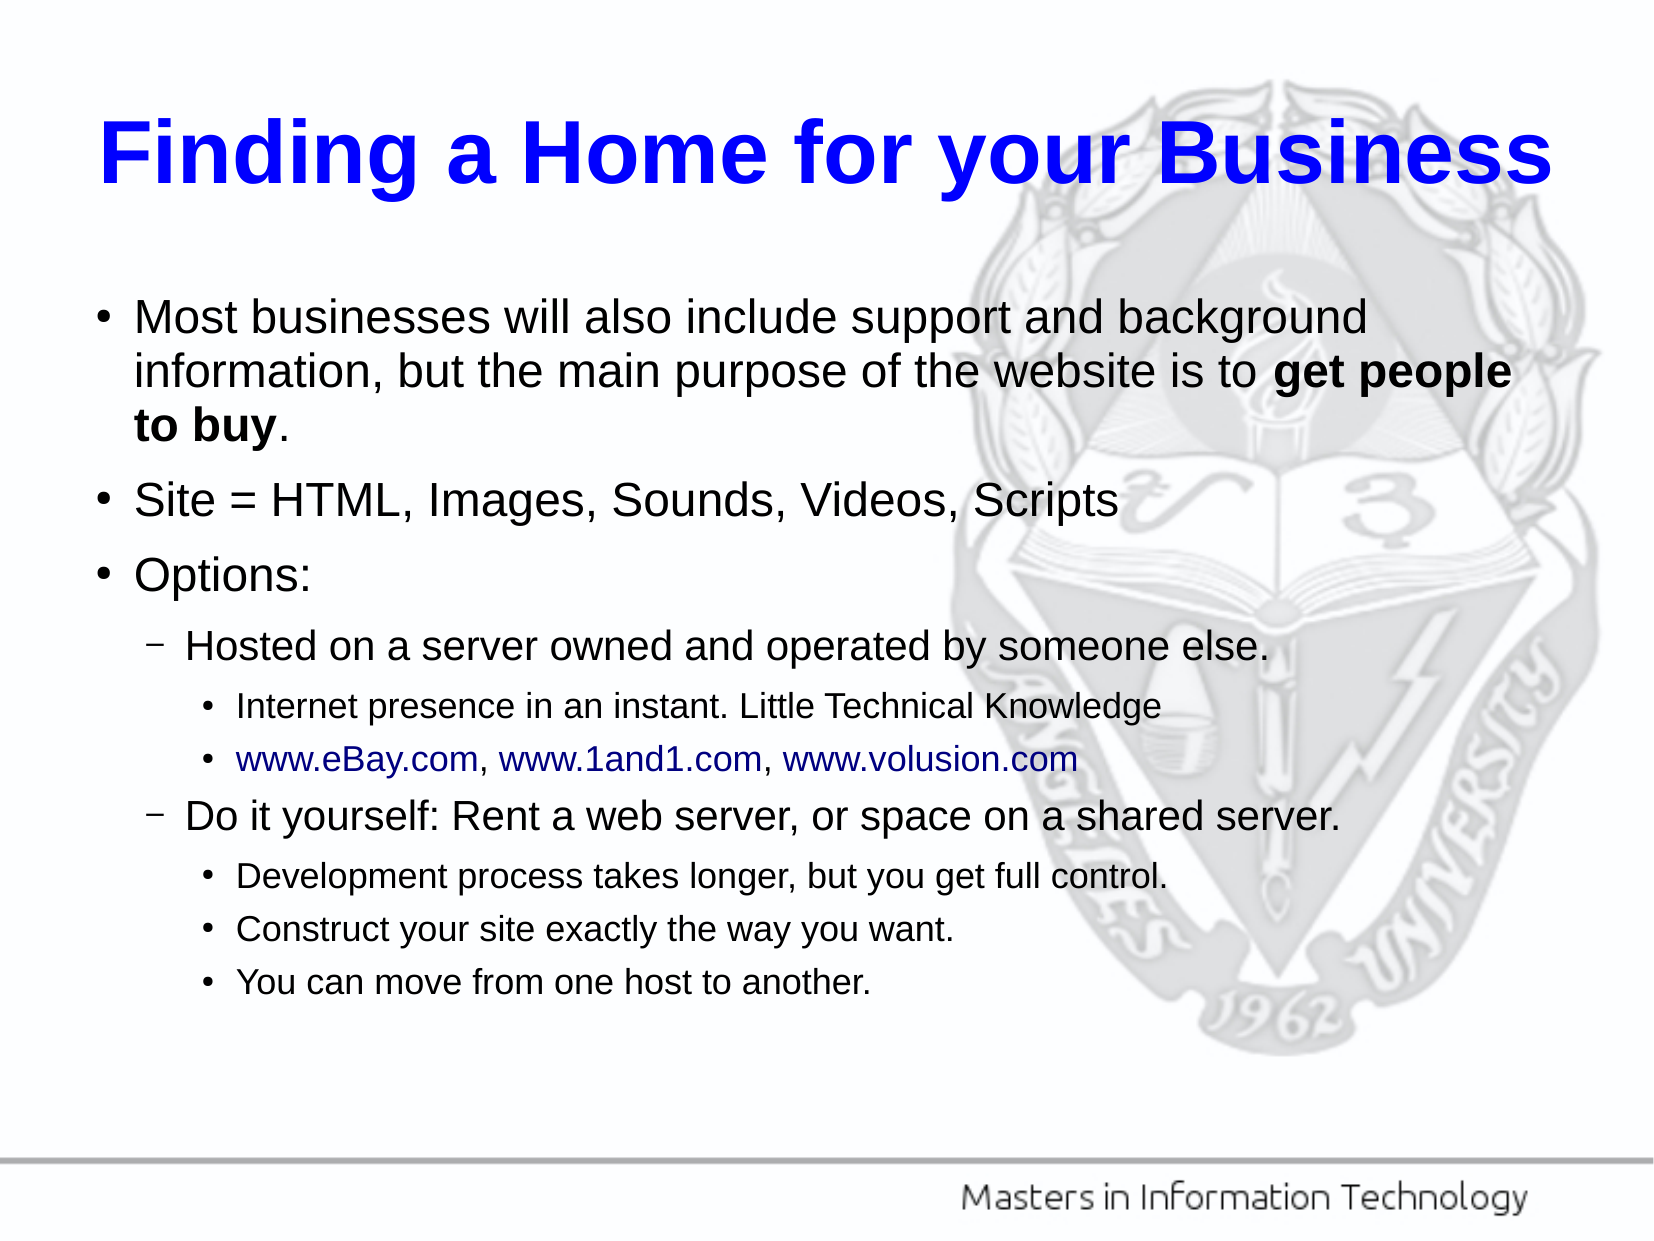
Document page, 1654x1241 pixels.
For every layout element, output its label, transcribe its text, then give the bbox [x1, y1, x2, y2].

title Finding a Home for your Business [82, 49, 1571, 257]
list Most businesses will also include support and background information, but the main purpose of the website is to get people to buy. Site = HTML, Images, Sounds, Videos, Scripts Options: Hosted on a server owned and operated by someone else. Internet presence in an instant. Little Technical Knowledge www.eBay.com, www.1and1.com, www.volusion.com Do it yourself: Rent a web server, or space on a shared server. Development process takes longer, but you get full control. Construct your site exactly the way you want. You can move from one host to another. [82, 290, 1571, 1010]
picture [0, 0, 1654, 1241]
